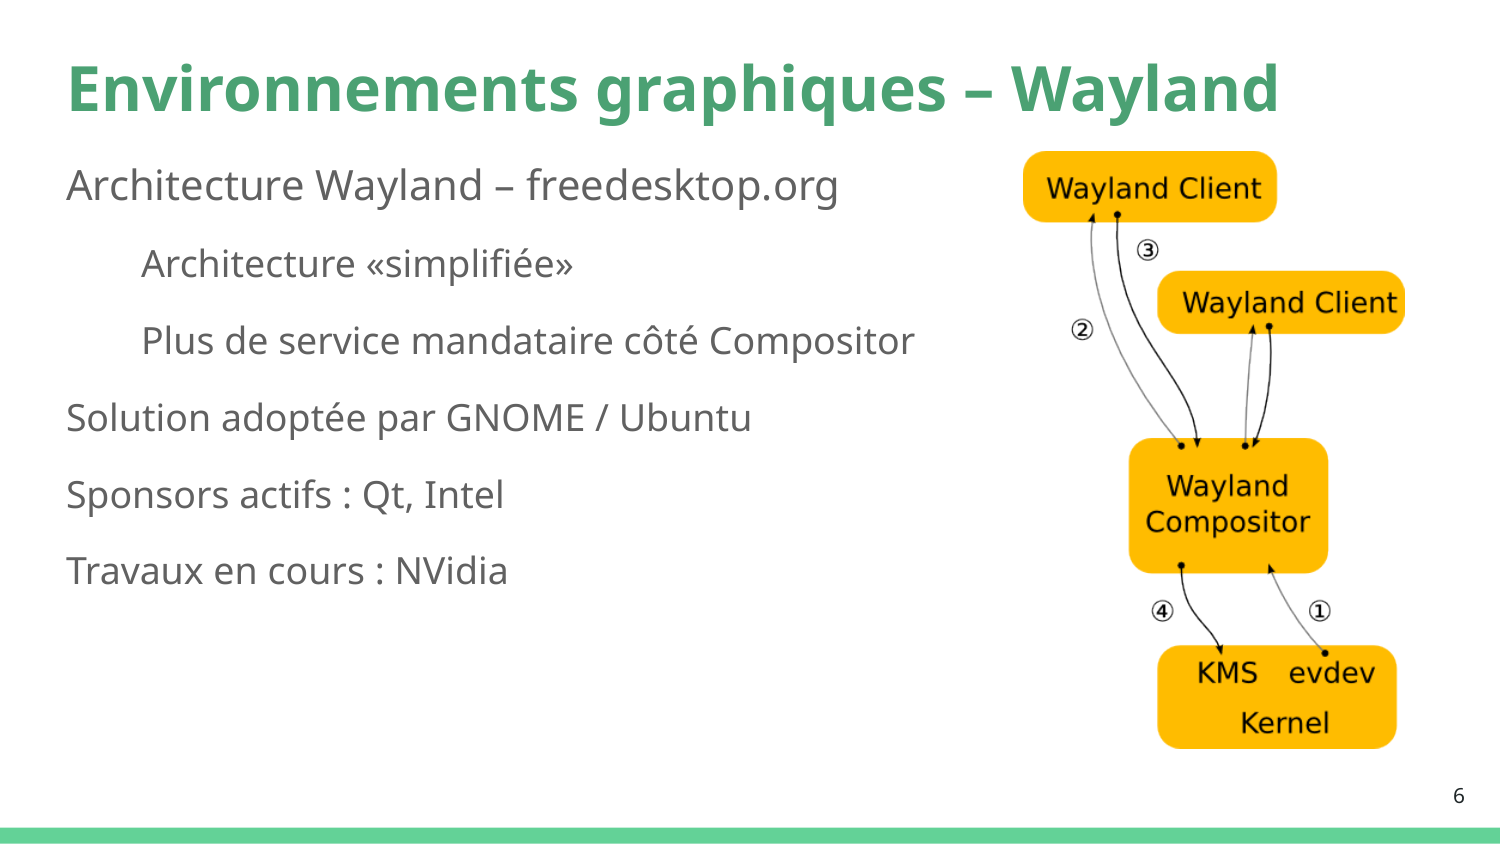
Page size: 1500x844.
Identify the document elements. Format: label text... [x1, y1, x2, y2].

title Environnements graphiques – Wayland [51, 23, 1449, 117]
slide_number <numéro> [1389, 764, 1480, 830]
picture [1023, 151, 1405, 750]
list Architecture Wayland – freedesktop.org Architecture «simplifiée» Plus de service mandataire côté Compositor Solution adoptée par GNOME / Ubuntu Sponsors actifs : Qt, Intel Travaux en cours : NVidia [51, 136, 1058, 803]
